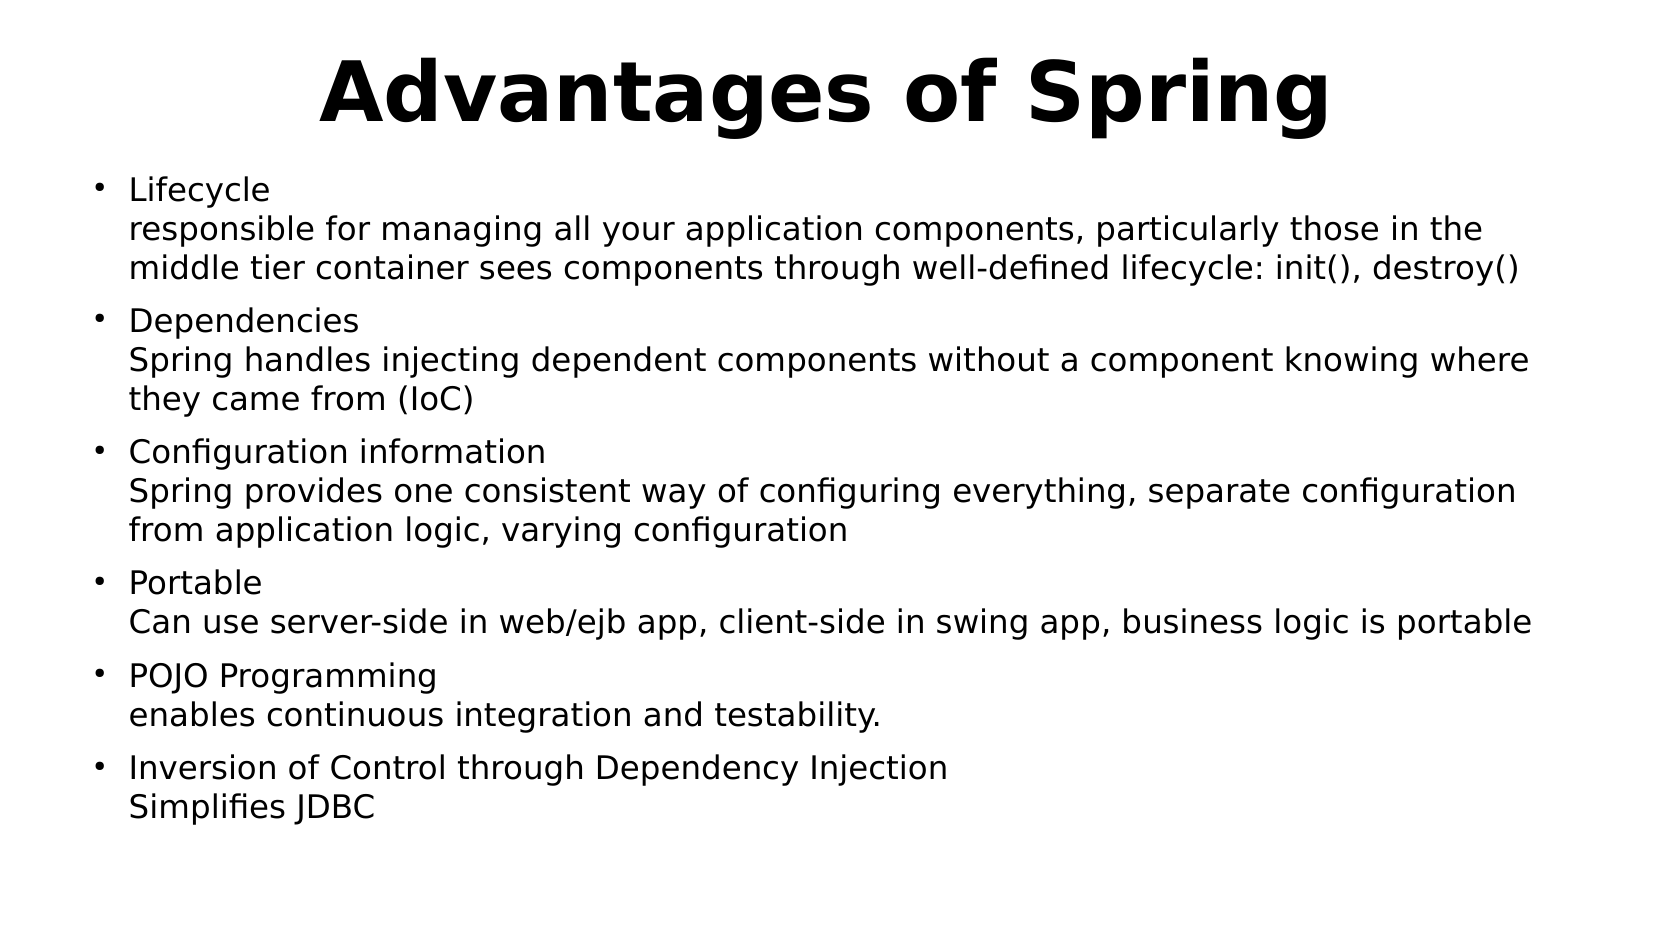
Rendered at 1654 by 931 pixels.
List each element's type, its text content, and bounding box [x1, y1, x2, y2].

list Lifecycle responsible for managing all your application components, particularly those in the middle tier container sees components through well-defined lifecycle: init(), destroy() Dependencies Spring handles injecting dependent components without a component knowing where they came from (IoC) Configuration information Spring provides one consistent way of configuring everything, separate configuration from application logic, varying configuration Portable Can use server-side in web/ejb app, client-side in swing app, business logic is portable POJO Programming enables continuous integration and testability. Inversion of Control through Dependency Injection Simplifies JDBC [82, 168, 1538, 889]
title Advantages of Spring [82, 37, 1571, 147]
